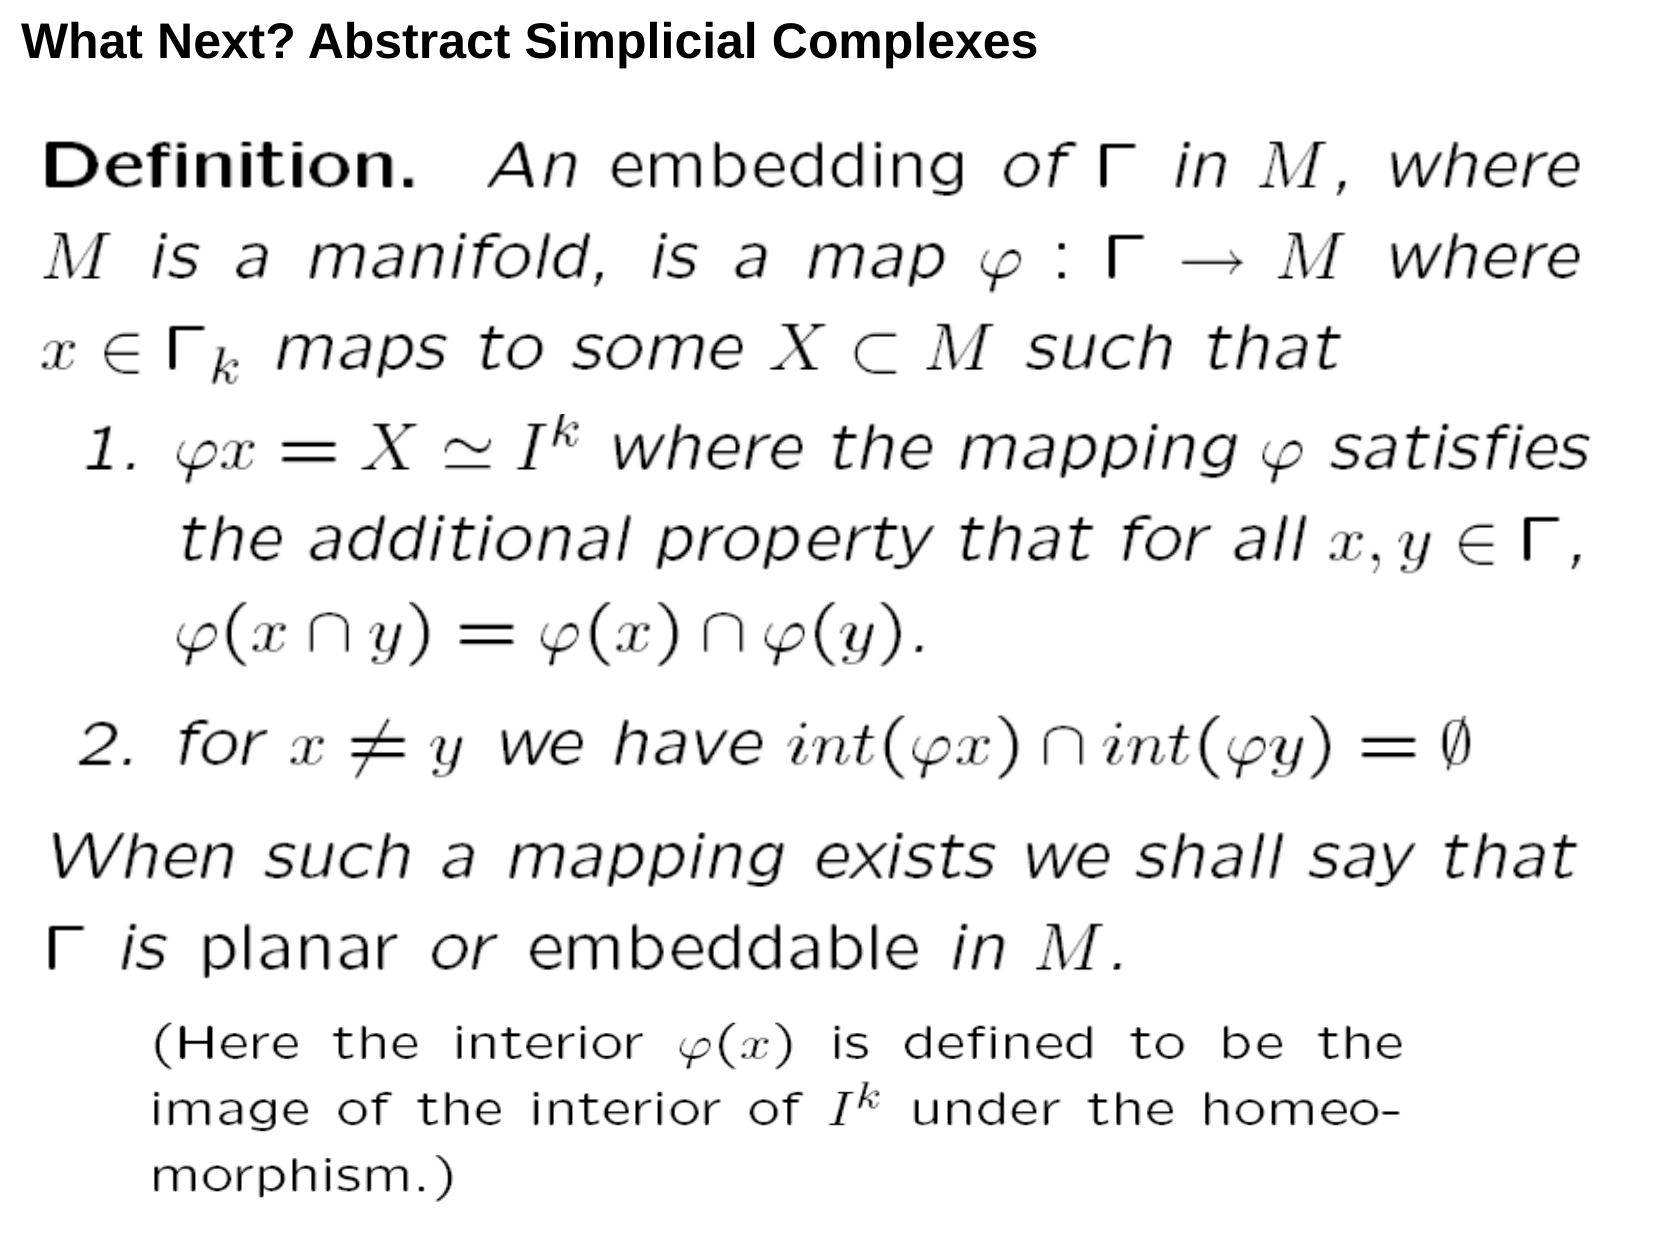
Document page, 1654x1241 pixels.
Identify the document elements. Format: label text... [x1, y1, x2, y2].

picture [136, 1008, 1412, 1205]
picture [53, 710, 1504, 790]
picture [39, 800, 1589, 995]
picture [36, 134, 1603, 398]
text_box What Next? Abstract Simplicial Complexes [6, 6, 1654, 79]
picture [71, 414, 1604, 696]
